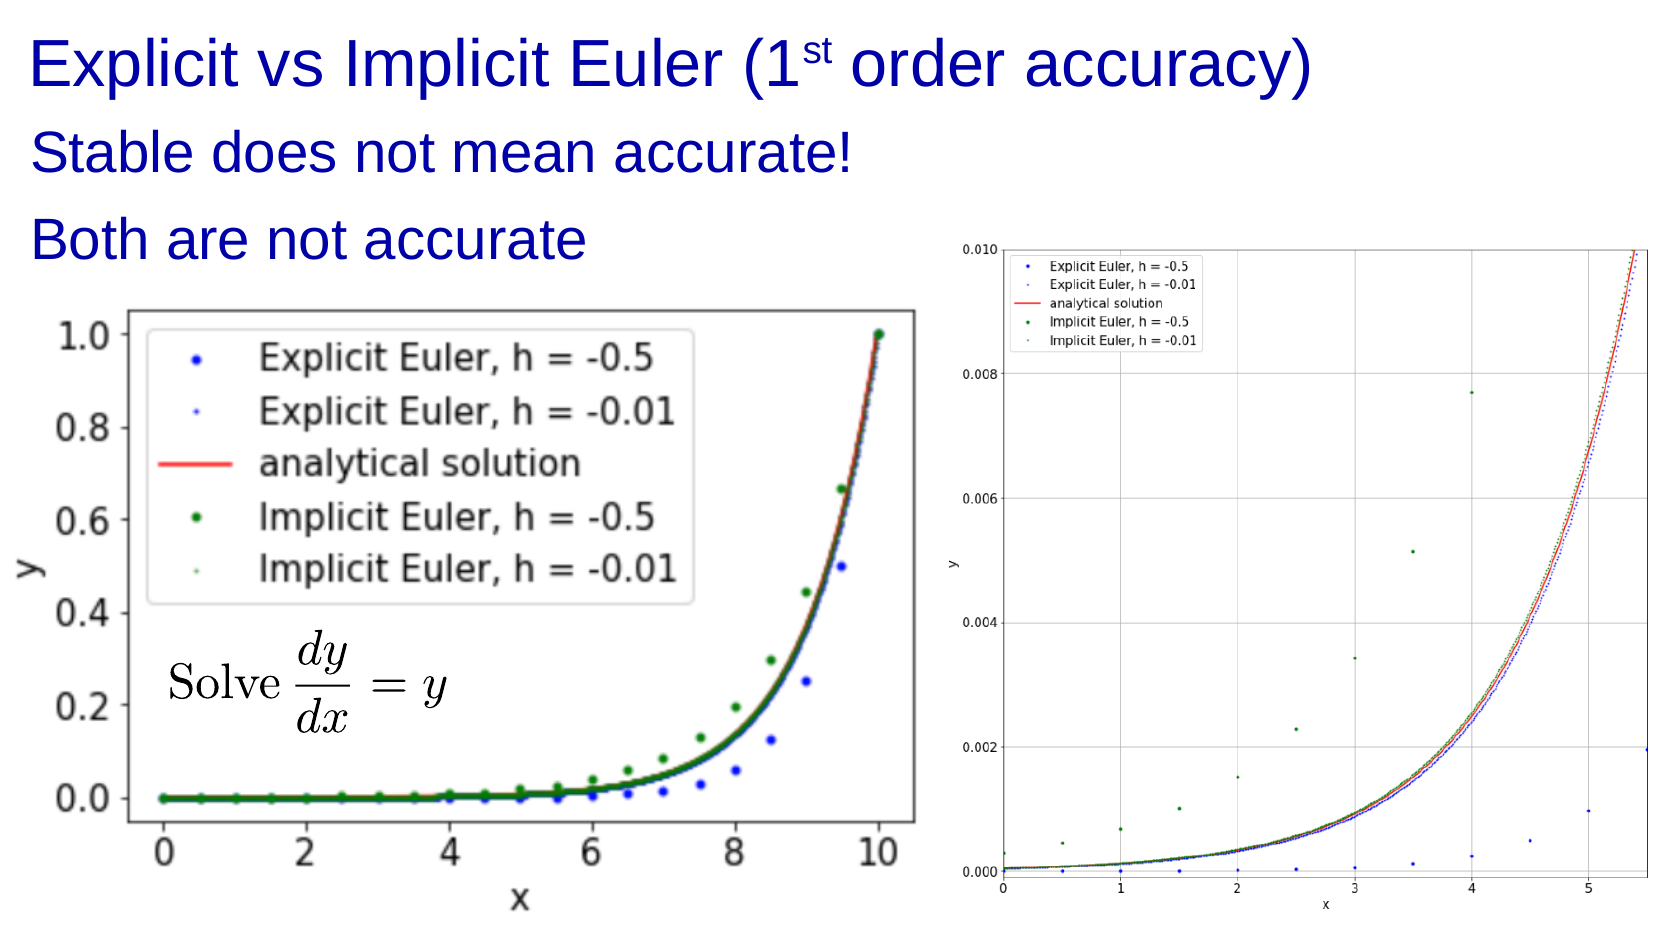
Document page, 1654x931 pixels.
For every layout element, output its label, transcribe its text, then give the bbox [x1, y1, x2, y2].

picture [11, 302, 921, 916]
title Explicit vs Implicit Euler (1st order accuracy) [28, 21, 1626, 106]
text_box [167, 629, 449, 733]
picture [945, 239, 1649, 911]
list Stable does not mean accurate! Both are not accurate [30, 120, 1645, 916]
